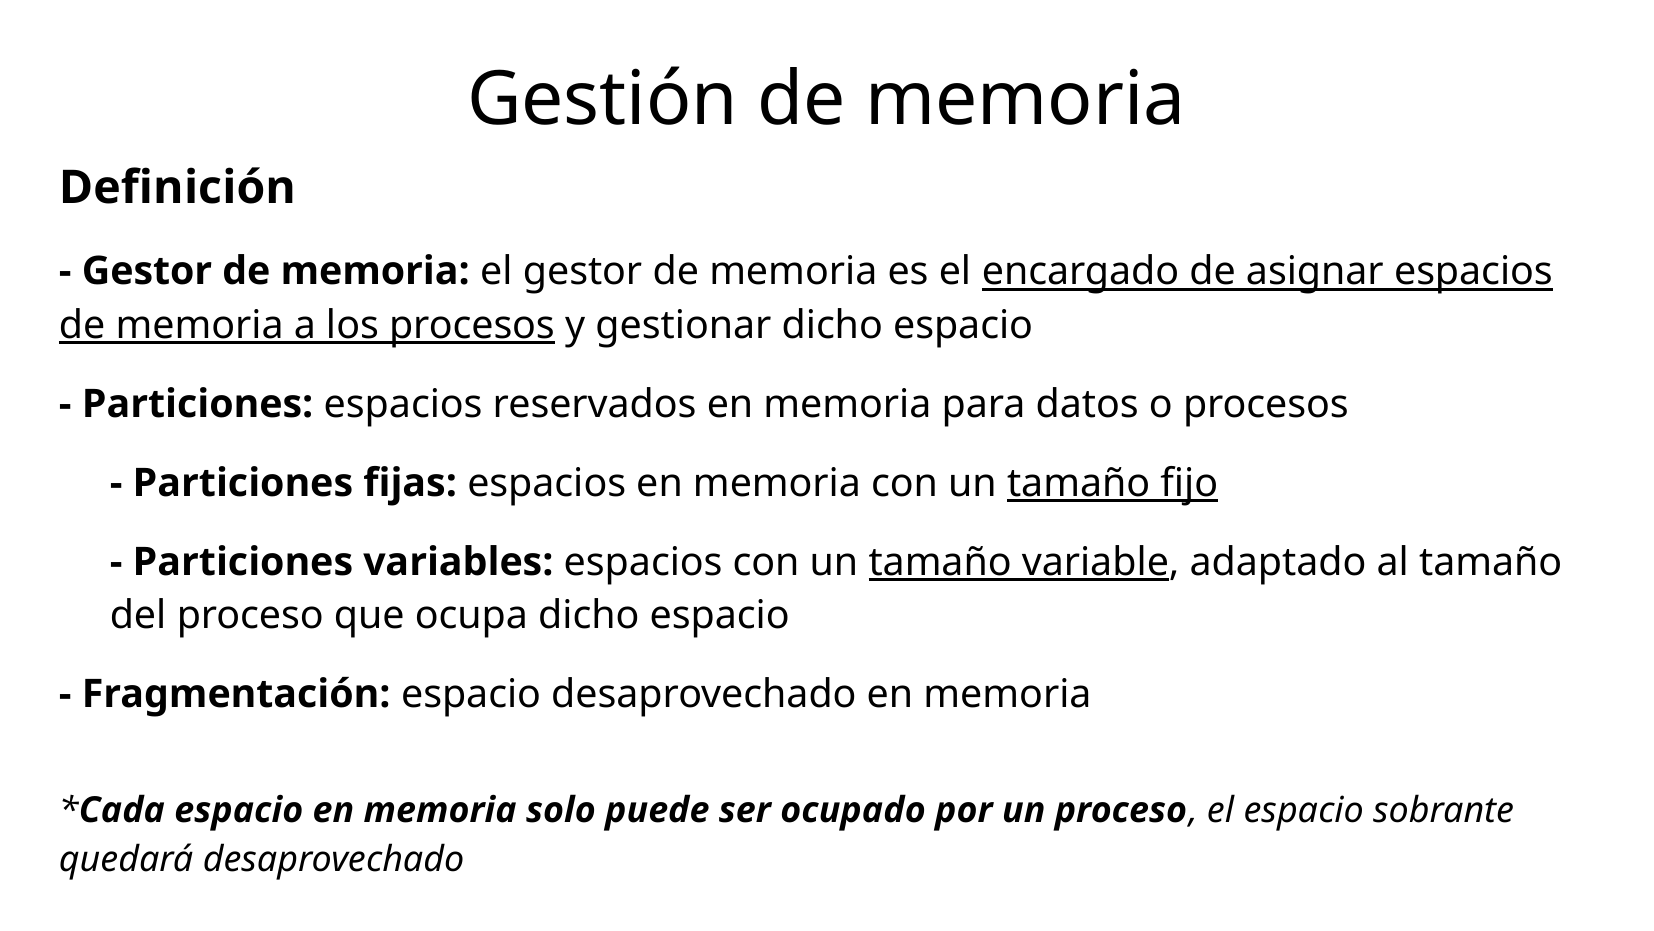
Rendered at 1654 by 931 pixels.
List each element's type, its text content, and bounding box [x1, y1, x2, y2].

list Definición - Gestor de memoria: el gestor de memoria es el encargado de asignar espacios de memoria a los procesos y gestionar dicho espacio - Particiones: espacios reservados en memoria para datos o procesos - Particiones fijas: espacios en memoria con un tamaño fijo - Particiones variables: espacios con un tamaño variable, adaptado al tamaño del proceso que ocupa dicho espacio - Fragmentación: espacio desaprovechado en memoria *Cada espacio en memoria solo puede ser ocupado por un proceso, el espacio sobrante quedará desaprovechado [59, 153, 1595, 886]
title Gestión de memoria [82, 42, 1571, 148]
